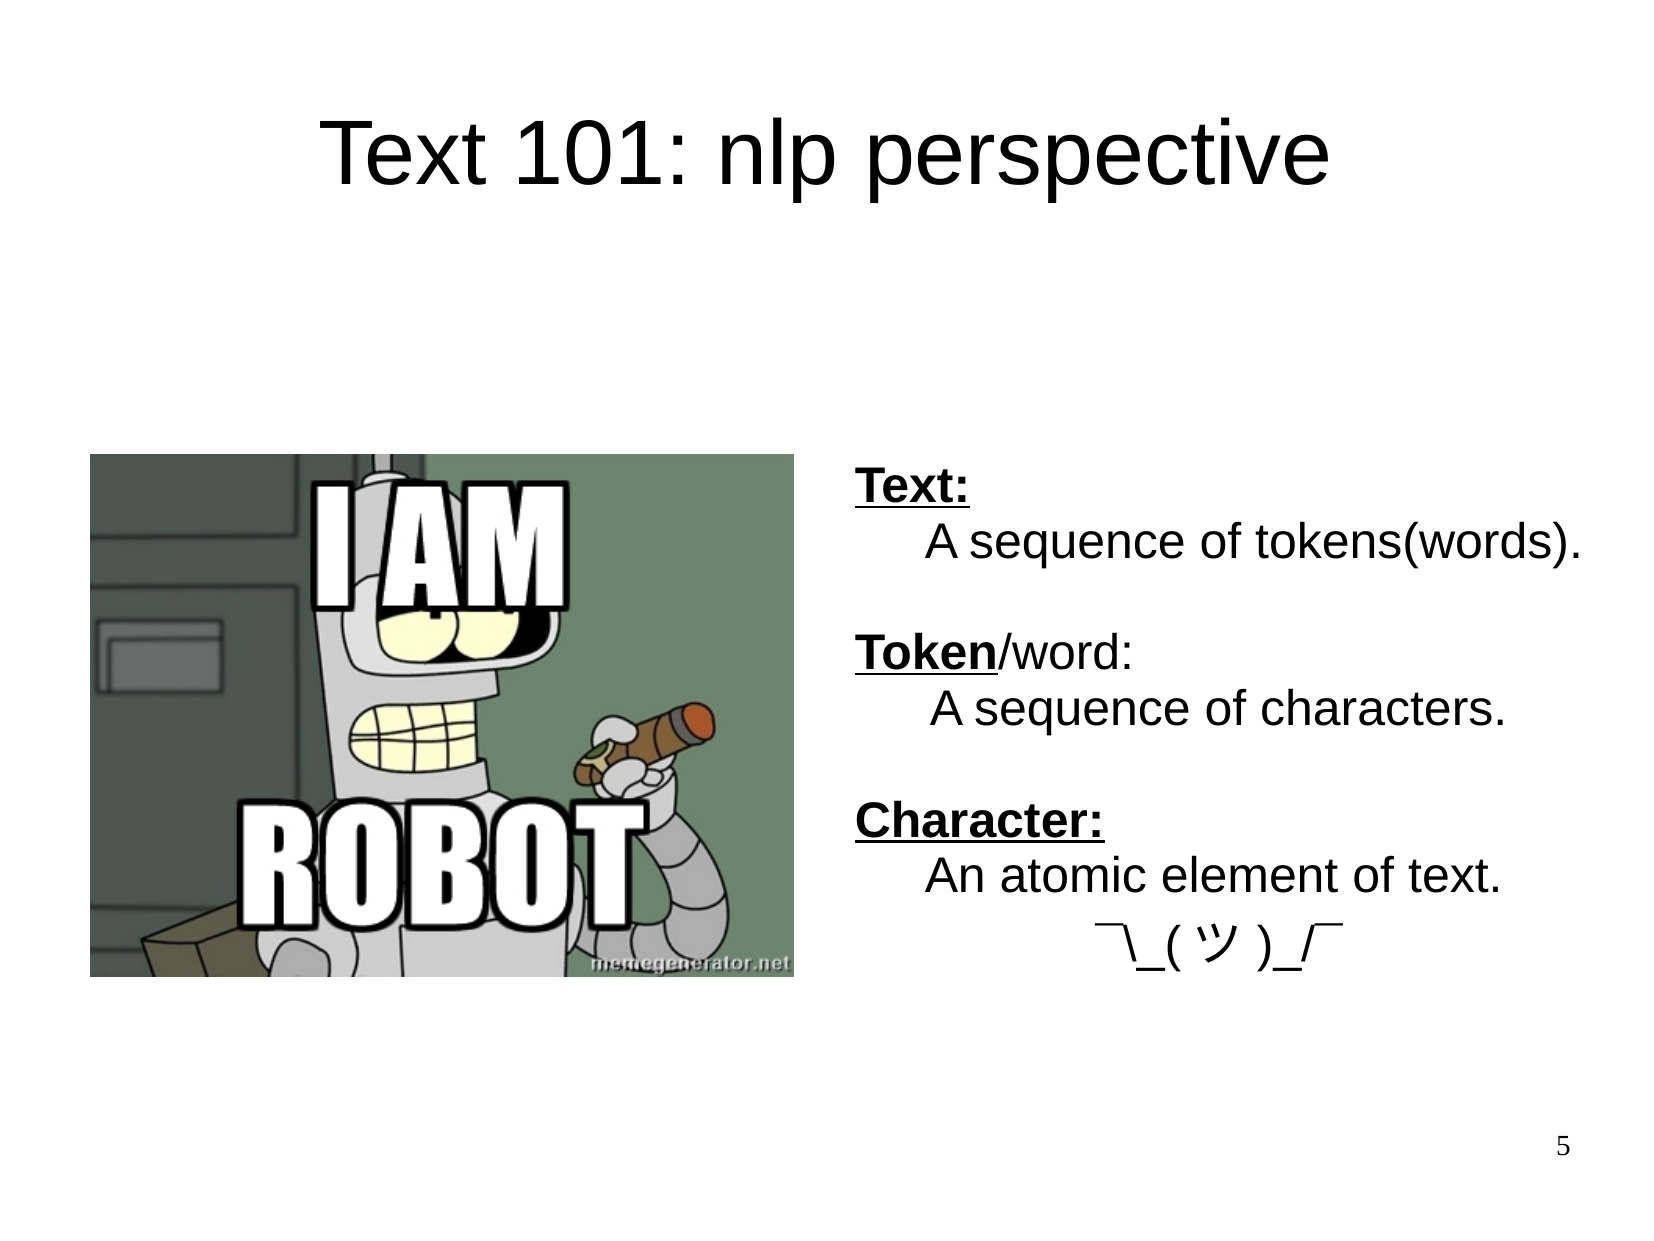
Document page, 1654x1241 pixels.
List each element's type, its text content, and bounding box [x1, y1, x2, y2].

text_box Text: A sequence of tokens(words). Token/word: A sequence of characters. Character: An atomic element of text. ¯\_(ツ)_/¯ [840, 450, 1621, 1156]
picture [90, 454, 794, 977]
title Text 101: nlp perspective [82, 49, 1571, 257]
